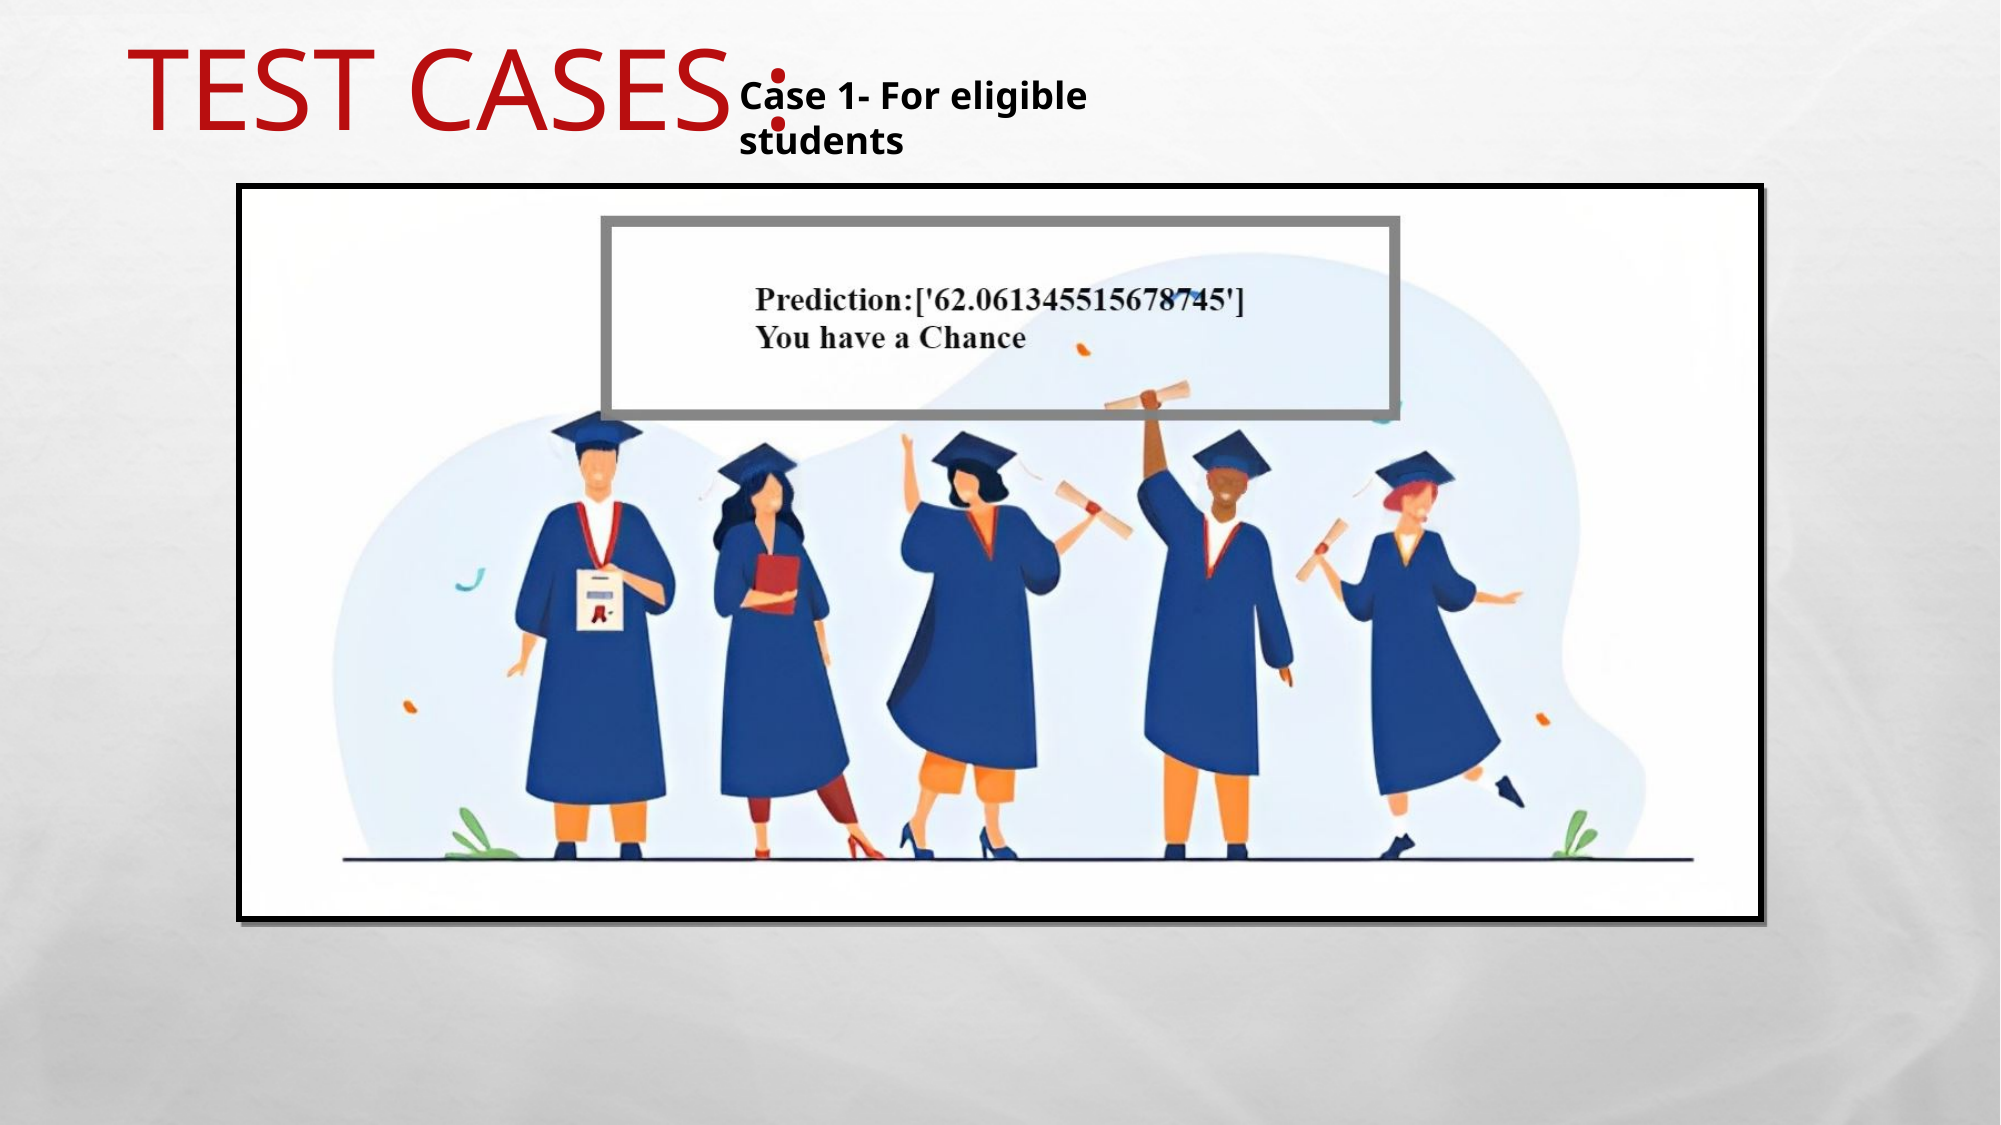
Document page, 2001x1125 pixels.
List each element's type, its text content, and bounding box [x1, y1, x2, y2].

text_box Case 1- For eligible students [724, 64, 1276, 125]
picture [242, 188, 1758, 917]
title Test Cases : [112, 0, 1818, 189]
